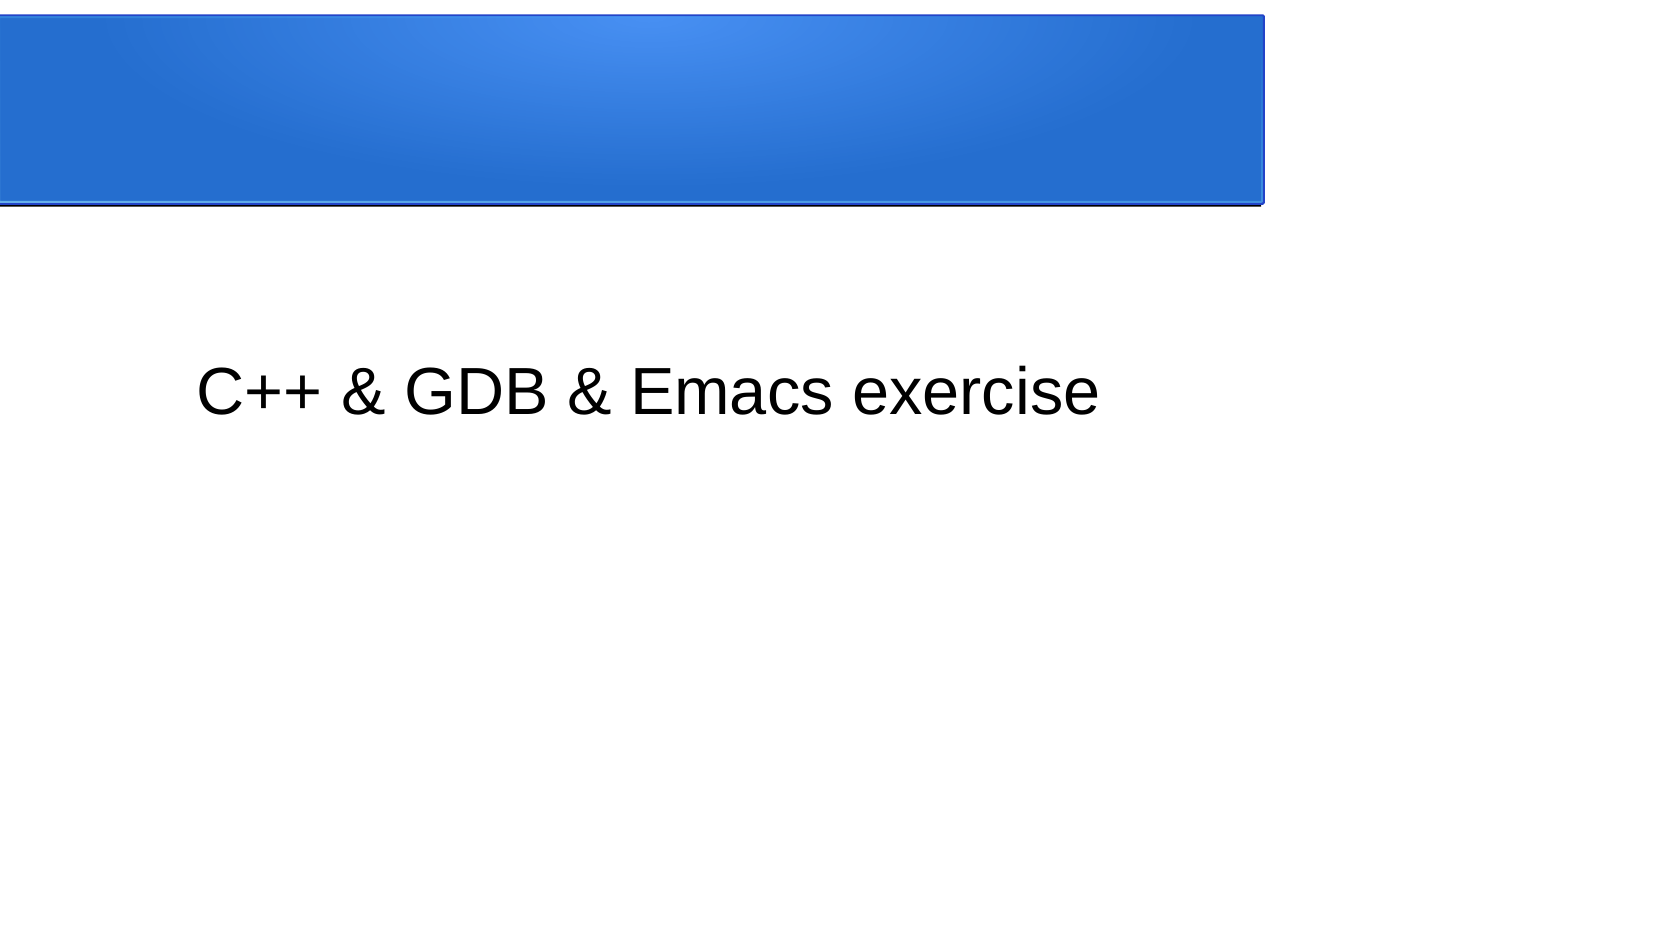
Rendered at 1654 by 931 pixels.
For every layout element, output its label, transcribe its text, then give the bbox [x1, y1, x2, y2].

subtitle C++ & GDB & Emacs exercise [82, 35, 1235, 748]
